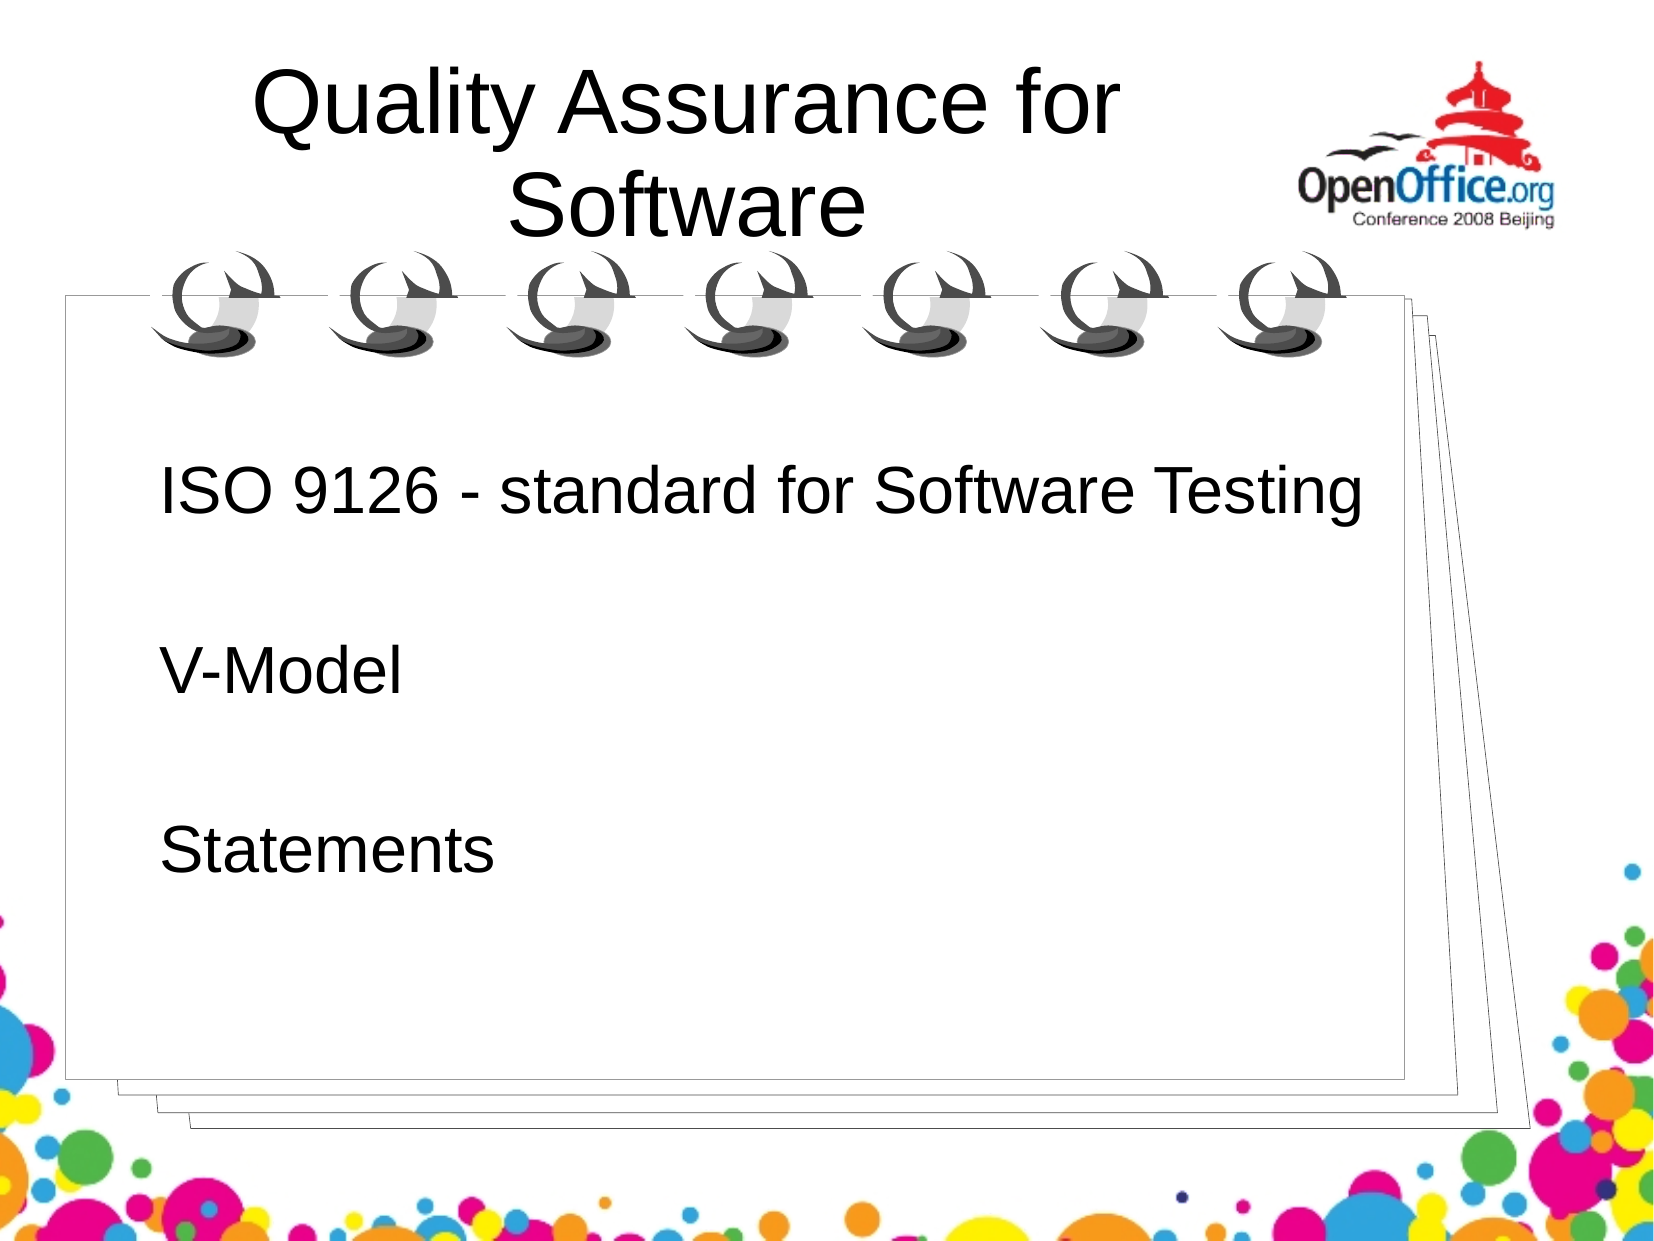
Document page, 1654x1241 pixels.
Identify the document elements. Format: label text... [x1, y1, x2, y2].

text_box [65, 250, 1438, 1079]
picture [1293, 51, 1569, 250]
picture [0, 810, 1654, 1241]
list ISO 9126 - standard for Software Testing V-Model Statements [88, 349, 1577, 1153]
title Quality Assurance for Software [82, 50, 1293, 256]
